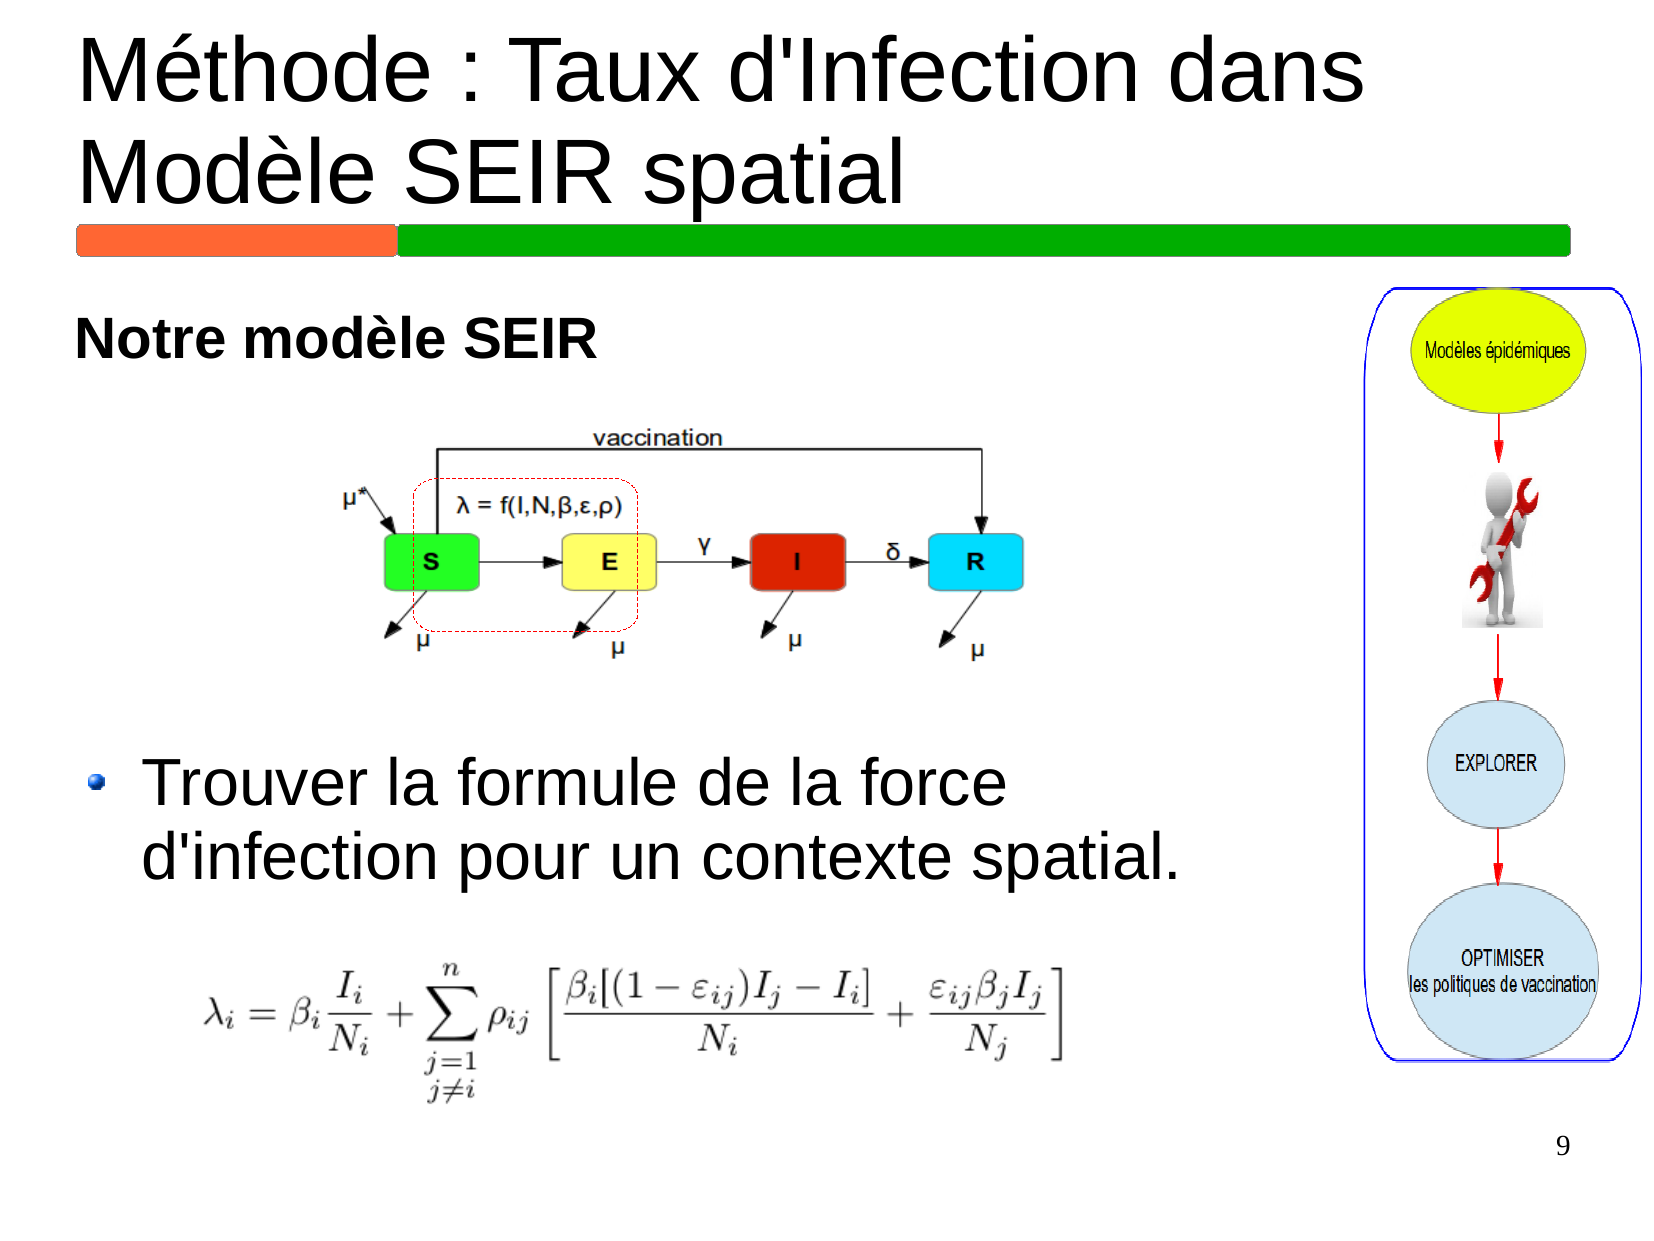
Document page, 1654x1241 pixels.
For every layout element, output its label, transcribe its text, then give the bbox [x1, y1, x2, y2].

picture [1358, 283, 1649, 1063]
text_box [76, 224, 1571, 257]
picture [165, 921, 1120, 1126]
text_box Notre modèle SEIR [60, 298, 615, 378]
list Trouver la formule de la force d'infection pour un contexte spatial. [70, 744, 1252, 1138]
title Méthode : Taux d'Infection dans Modèle SEIR spatial [76, 17, 1654, 225]
picture [326, 415, 1040, 676]
